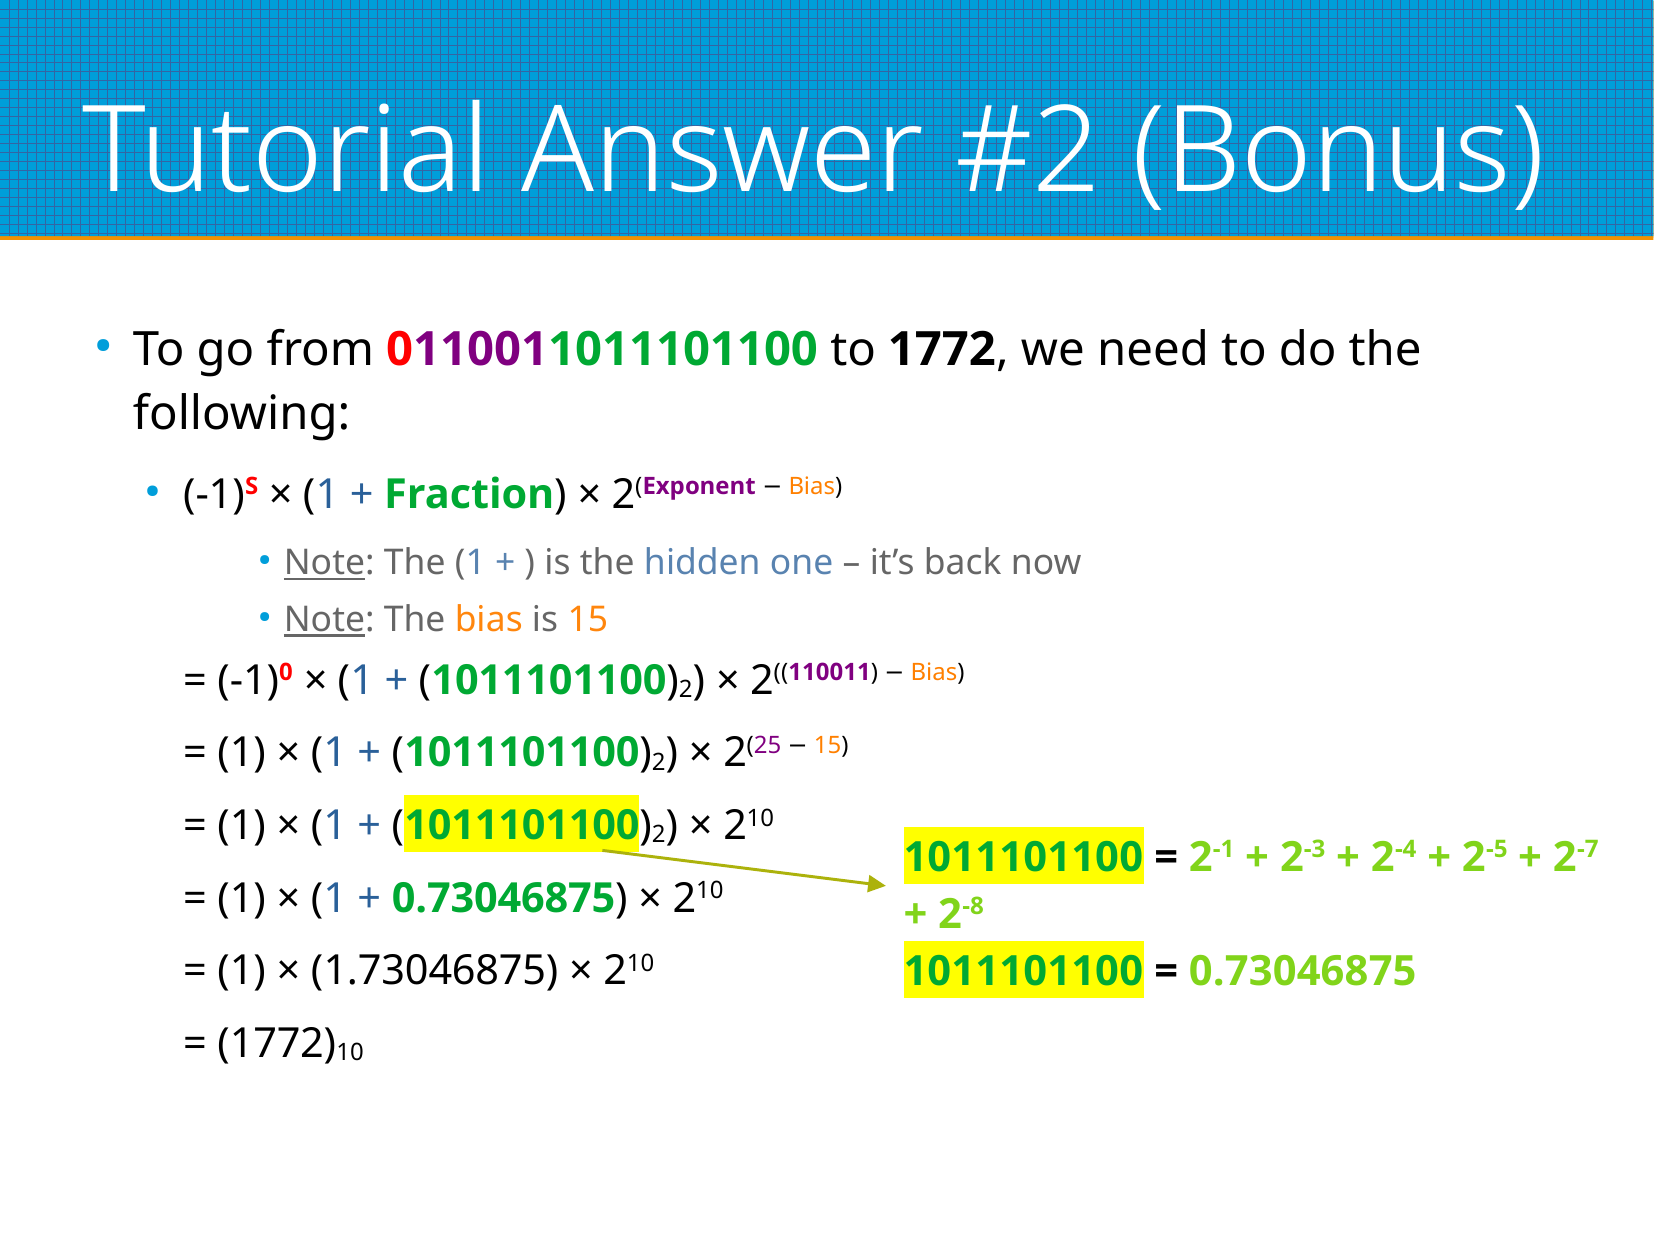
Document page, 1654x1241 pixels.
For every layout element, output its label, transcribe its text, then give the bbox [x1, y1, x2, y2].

text_box 1011101100 = 2-1 + 2-3 + 2-4 + 2-5 + 2-7 + 2-8 1011101100 = 0.73046875 [897, 856, 1625, 1031]
title Tutorial Answer #2 (Bonus) [82, 19, 1571, 227]
list To go from 0110011011101100 to 1772, we need to do the following: (-1)S × (1 + Fraction) × 2(Exponent − Bias) Note: The (1 + ) is the hidden one – it’s back now Note: The bias is 15 = (-1)0 × (1 + (1011101100)2) × 2((110011) − Bias) = (1) × (1 + (1011101100)2) × 2(25 − 15) = (1) × (1 + (1011101100)2) × 210 = (1) × (1 + 0.73046875) × 210 = (1) × (1.73046875) × 210 = (1772)10 [82, 314, 1563, 1081]
